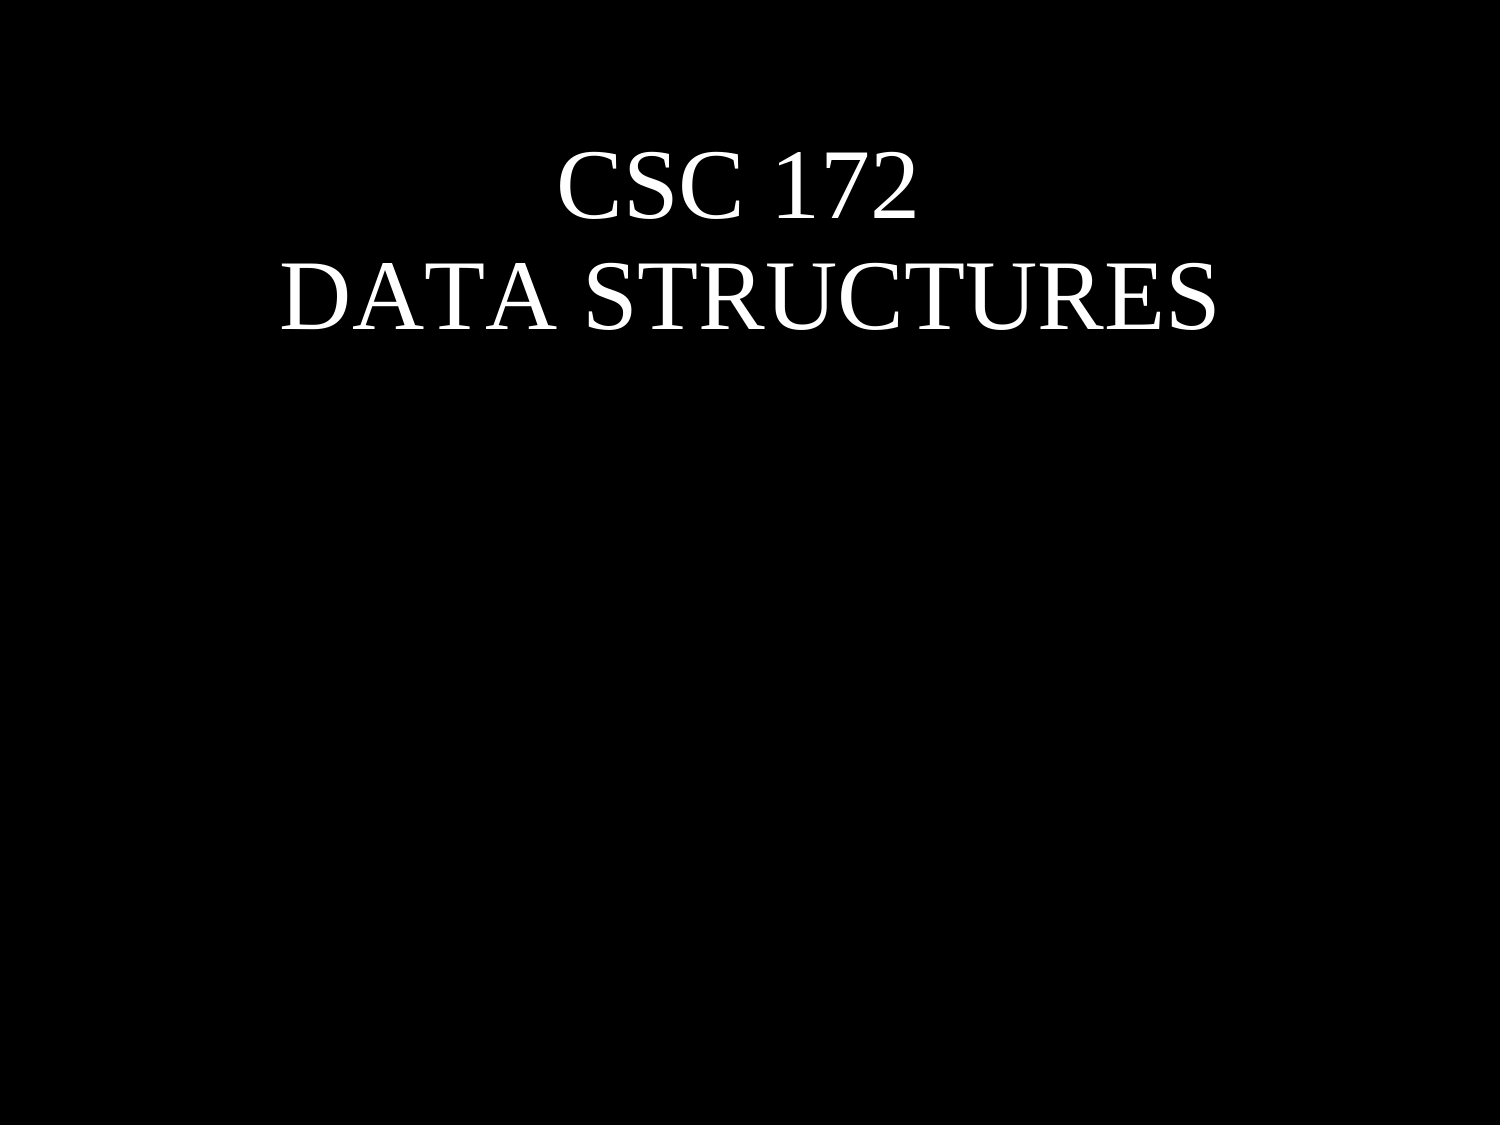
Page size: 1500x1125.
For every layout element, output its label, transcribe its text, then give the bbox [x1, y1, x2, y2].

title CSC 172 DATA STRUCTURES [22, 129, 1480, 352]
